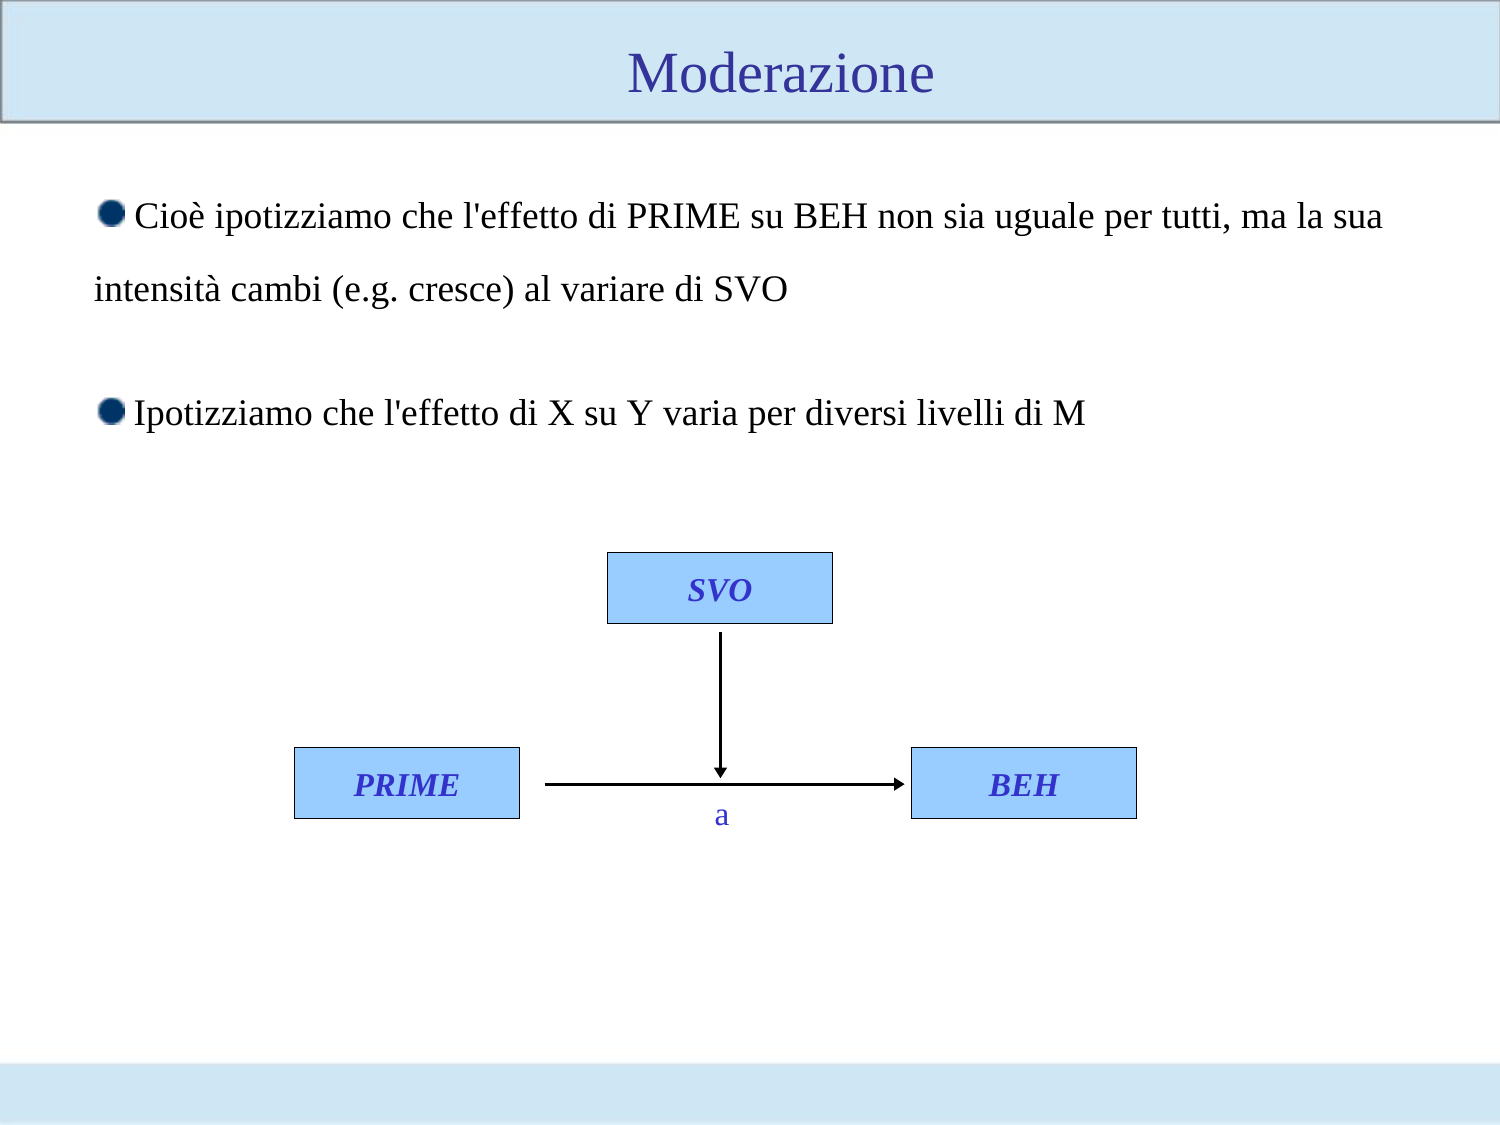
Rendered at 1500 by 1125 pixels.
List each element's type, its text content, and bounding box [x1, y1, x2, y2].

text_box a [625, 784, 819, 892]
text_box BEH [911, 747, 1137, 819]
picture [0, 0, 1500, 1125]
text_box Cioè ipotizziamo che l'effetto di PRIME su BEH non sia uguale per tutti, ma la sua intensità cambi (e.g. cresce) al variare di SVO Ipotizziamo che l'effetto di X su Y varia per diversi livelli di M [79, 148, 1500, 441]
text_box SVO [607, 552, 833, 624]
title Moderazione [249, 21, 1313, 117]
text_box PRIME [294, 747, 520, 819]
picture [94, 394, 125, 425]
picture [94, 196, 125, 227]
